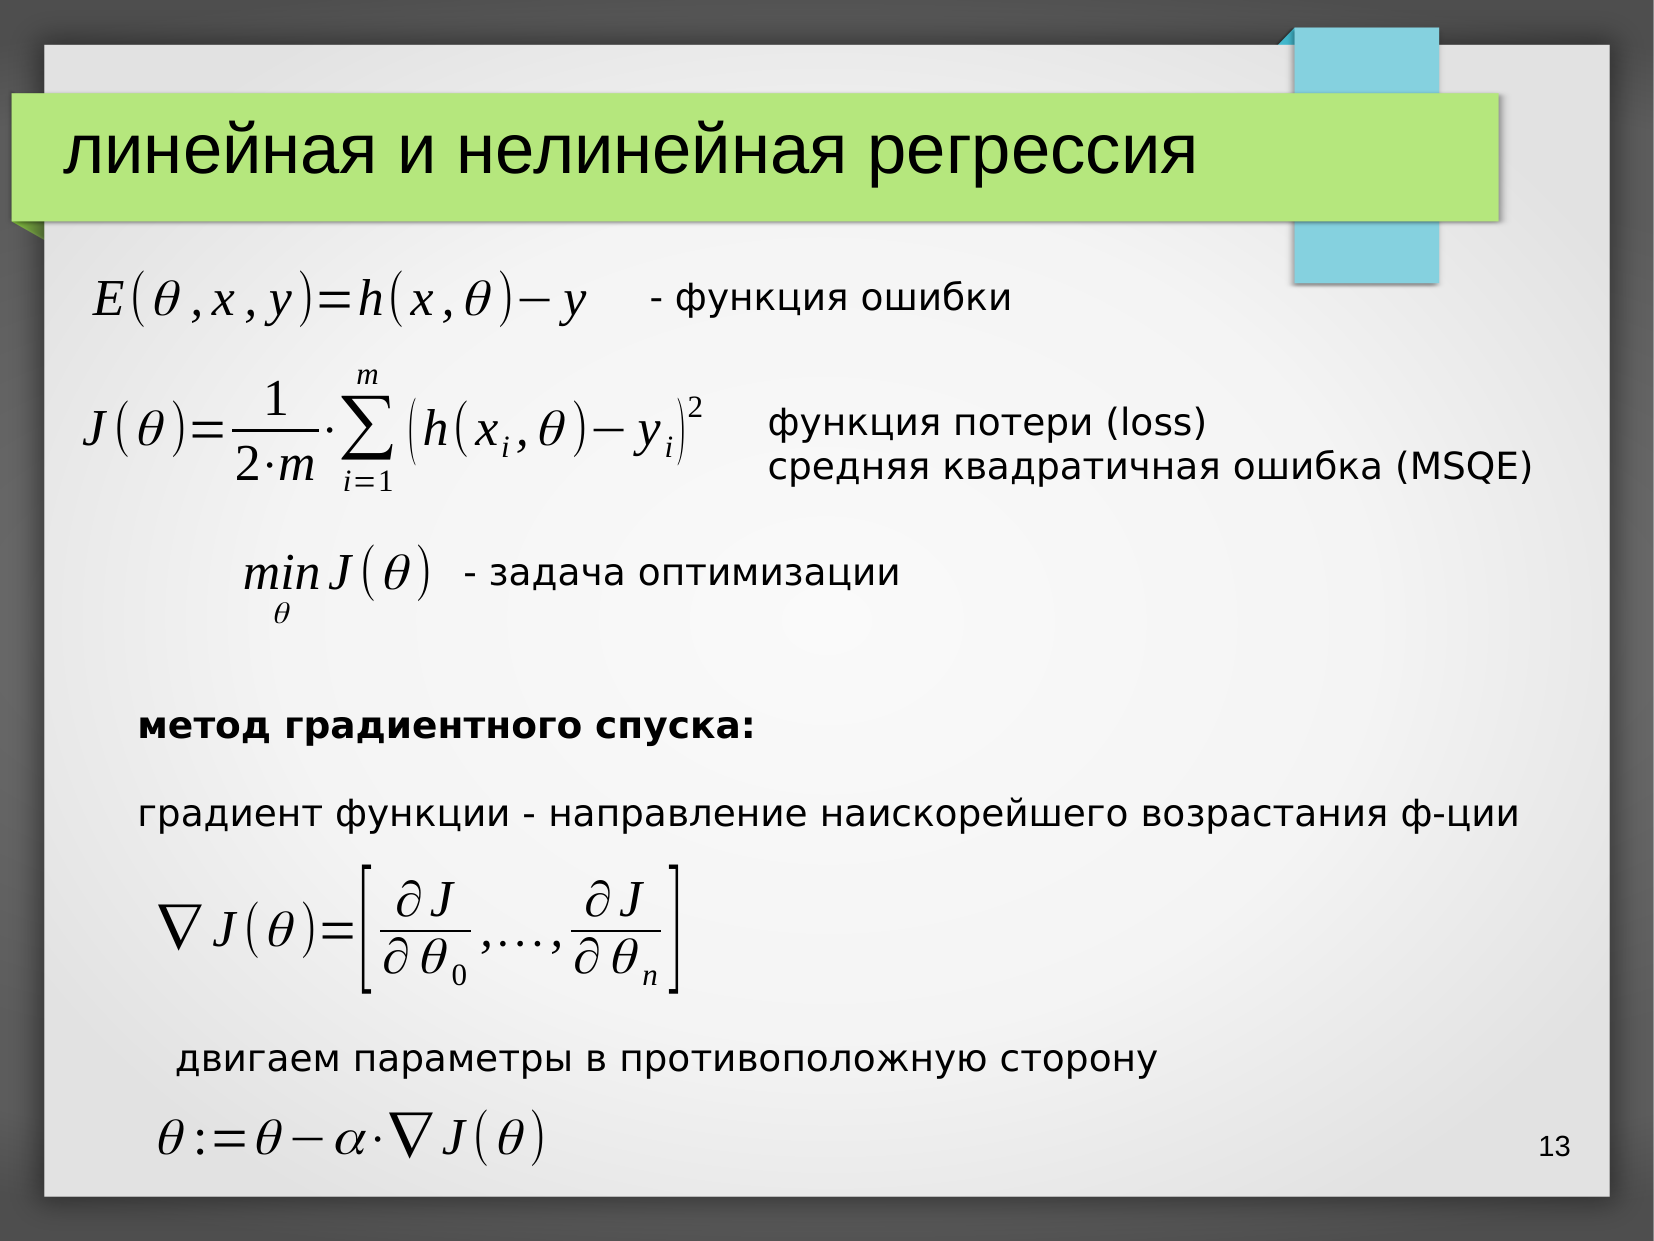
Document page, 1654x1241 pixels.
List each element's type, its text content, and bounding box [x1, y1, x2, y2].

text_box - функция ошибки [634, 268, 1028, 327]
chart [147, 1106, 554, 1170]
chart [150, 863, 689, 999]
chart [83, 268, 596, 331]
picture [0, 0, 1654, 1241]
title линейная и нелинейная регрессия [63, 106, 1469, 193]
chart [73, 357, 709, 498]
text_box - задача оптимизации [448, 543, 921, 610]
text_box метод градиентного спуска: градиент функции - направление наискорейшего возрастания ф-ции [122, 696, 1536, 843]
text_box двигаем параметры в противоположную сторону [160, 1029, 1241, 1088]
title функция потери (loss) средняя квадратичная ошибка (MSQE) [767, 381, 1571, 508]
chart [236, 542, 441, 626]
